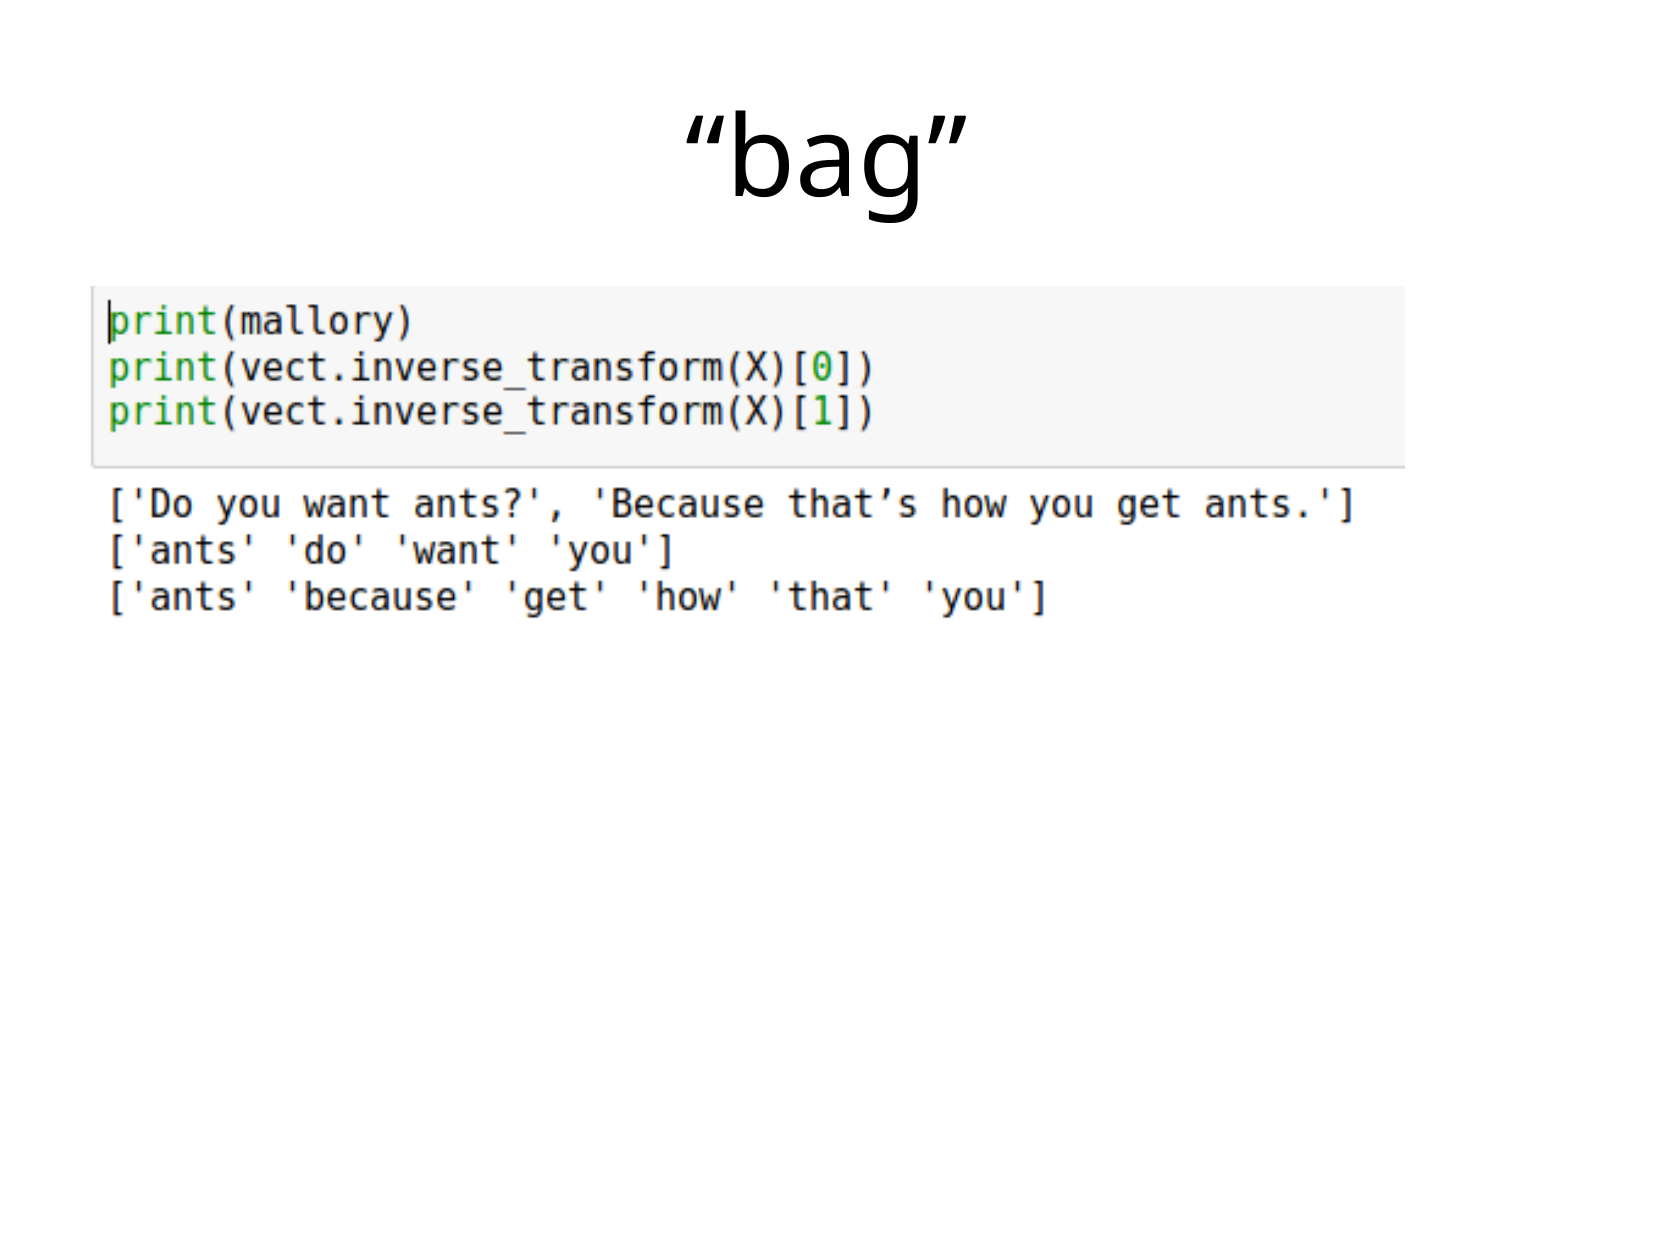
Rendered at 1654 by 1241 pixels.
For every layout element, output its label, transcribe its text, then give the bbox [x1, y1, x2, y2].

picture [82, 286, 1405, 646]
title “bag” [82, 49, 1571, 257]
